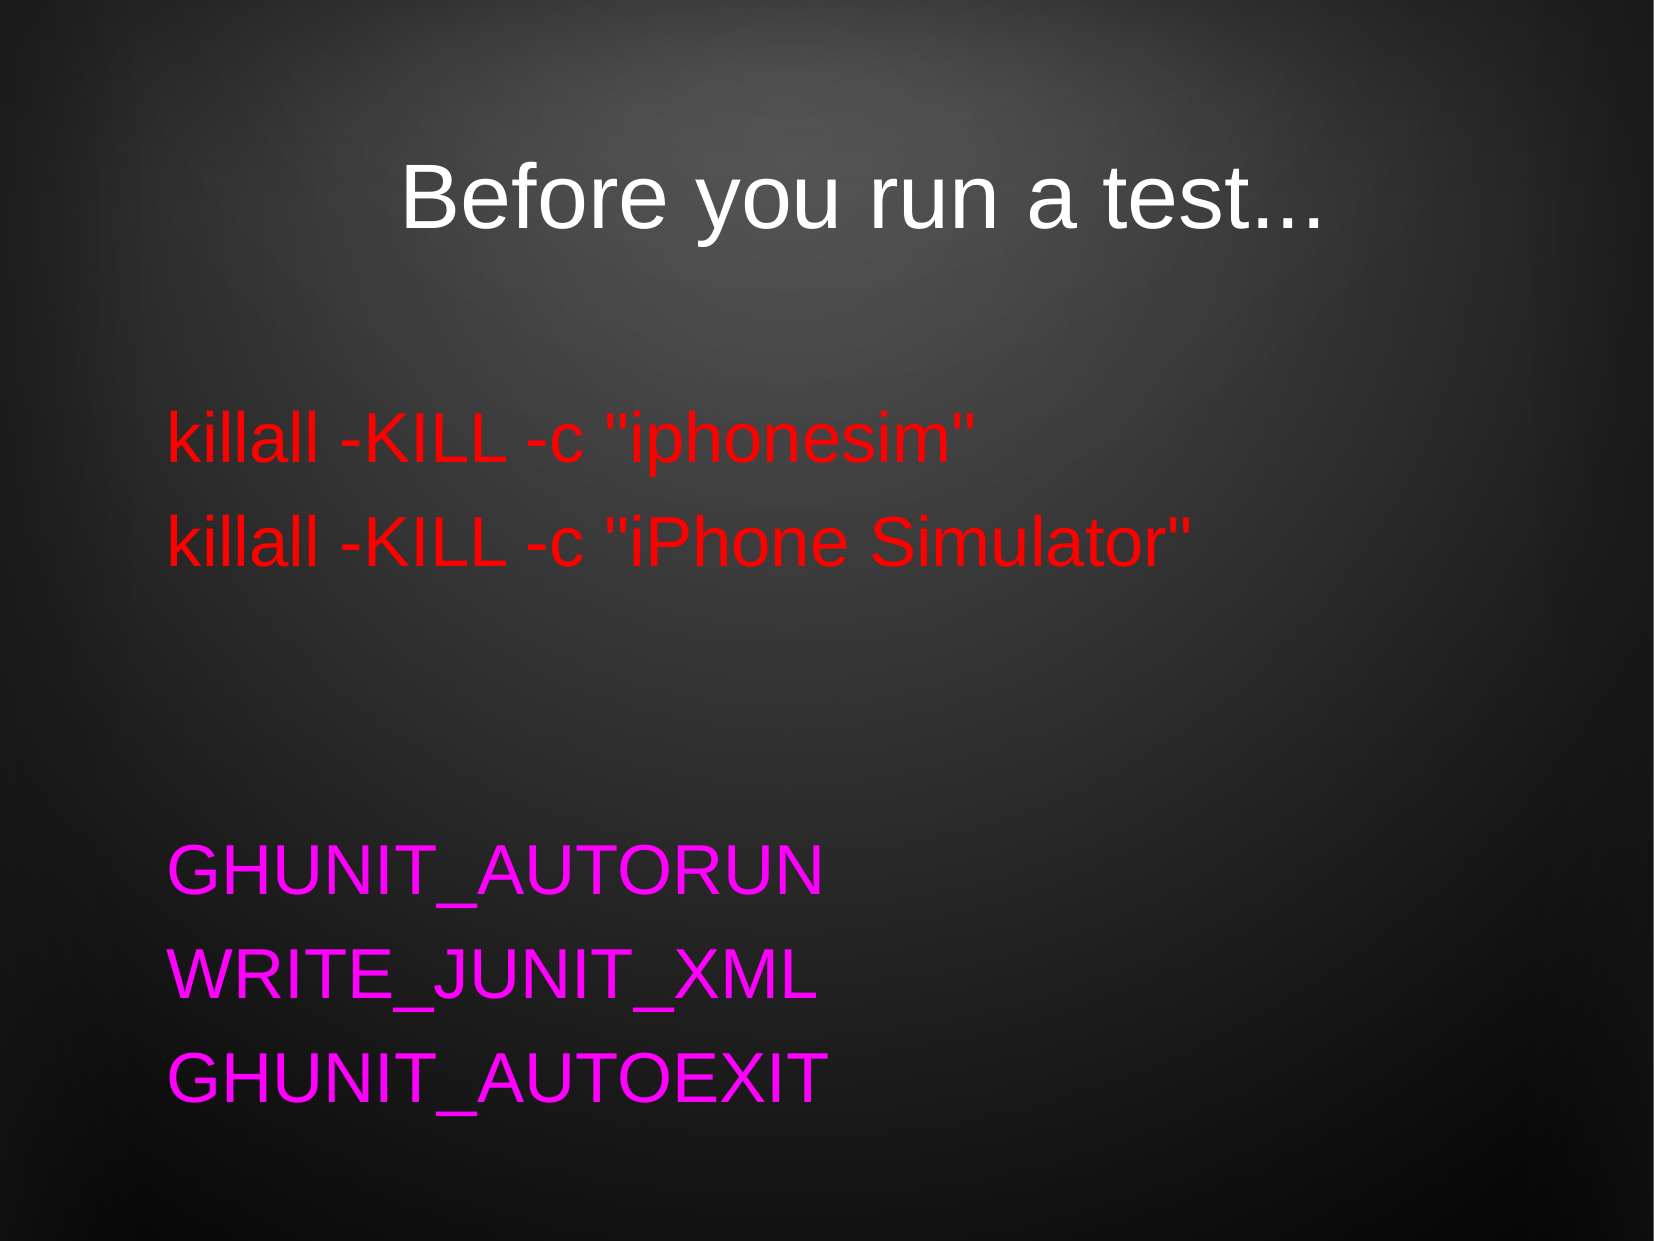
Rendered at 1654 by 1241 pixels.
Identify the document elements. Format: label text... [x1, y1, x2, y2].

list killall -KILL -c "iphonesim" killall -KILL -c "iPhone Simulator" GHUNIT_AUTORUN WRITE_JUNIT_XML GHUNIT_AUTOEXIT [106, 398, 1557, 1126]
title Before you run a test... [139, 103, 1589, 291]
picture [0, 0, 1654, 1241]
